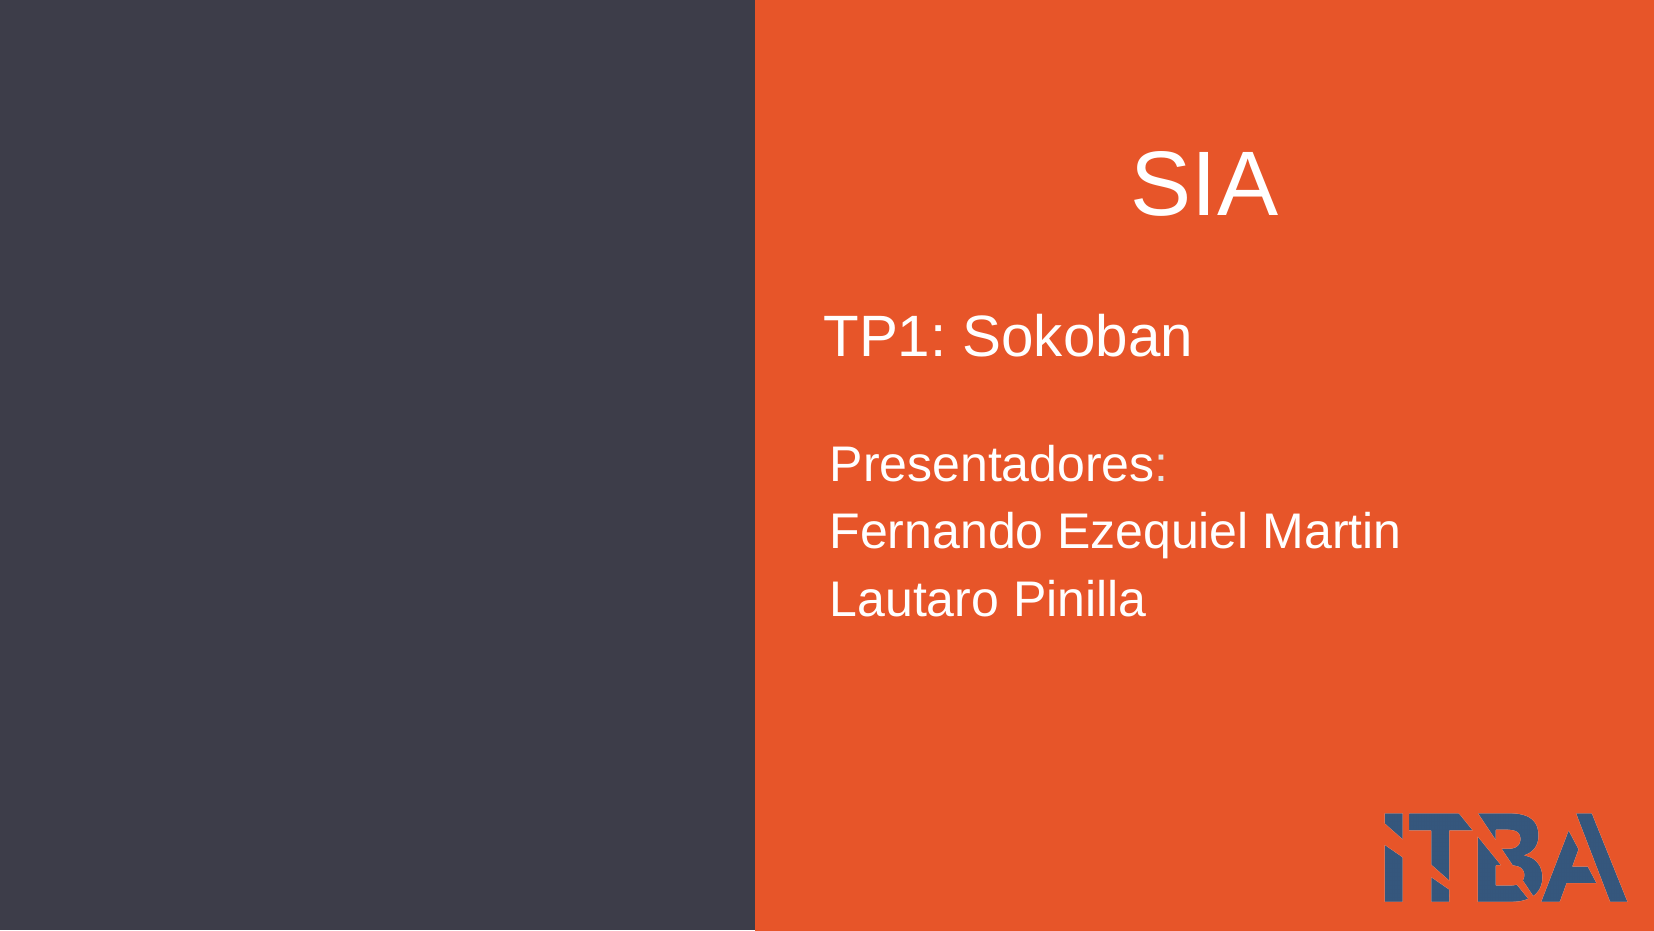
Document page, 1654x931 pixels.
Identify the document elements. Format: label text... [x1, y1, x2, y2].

title SIA [868, 106, 1542, 262]
text_box TP1: Sokoban [809, 296, 1529, 377]
text_box [755, 0, 1654, 931]
picture [1358, 779, 1654, 931]
text_box Presentadores: Fernando Ezequiel Martin Lautaro Pinilla [814, 428, 1560, 762]
